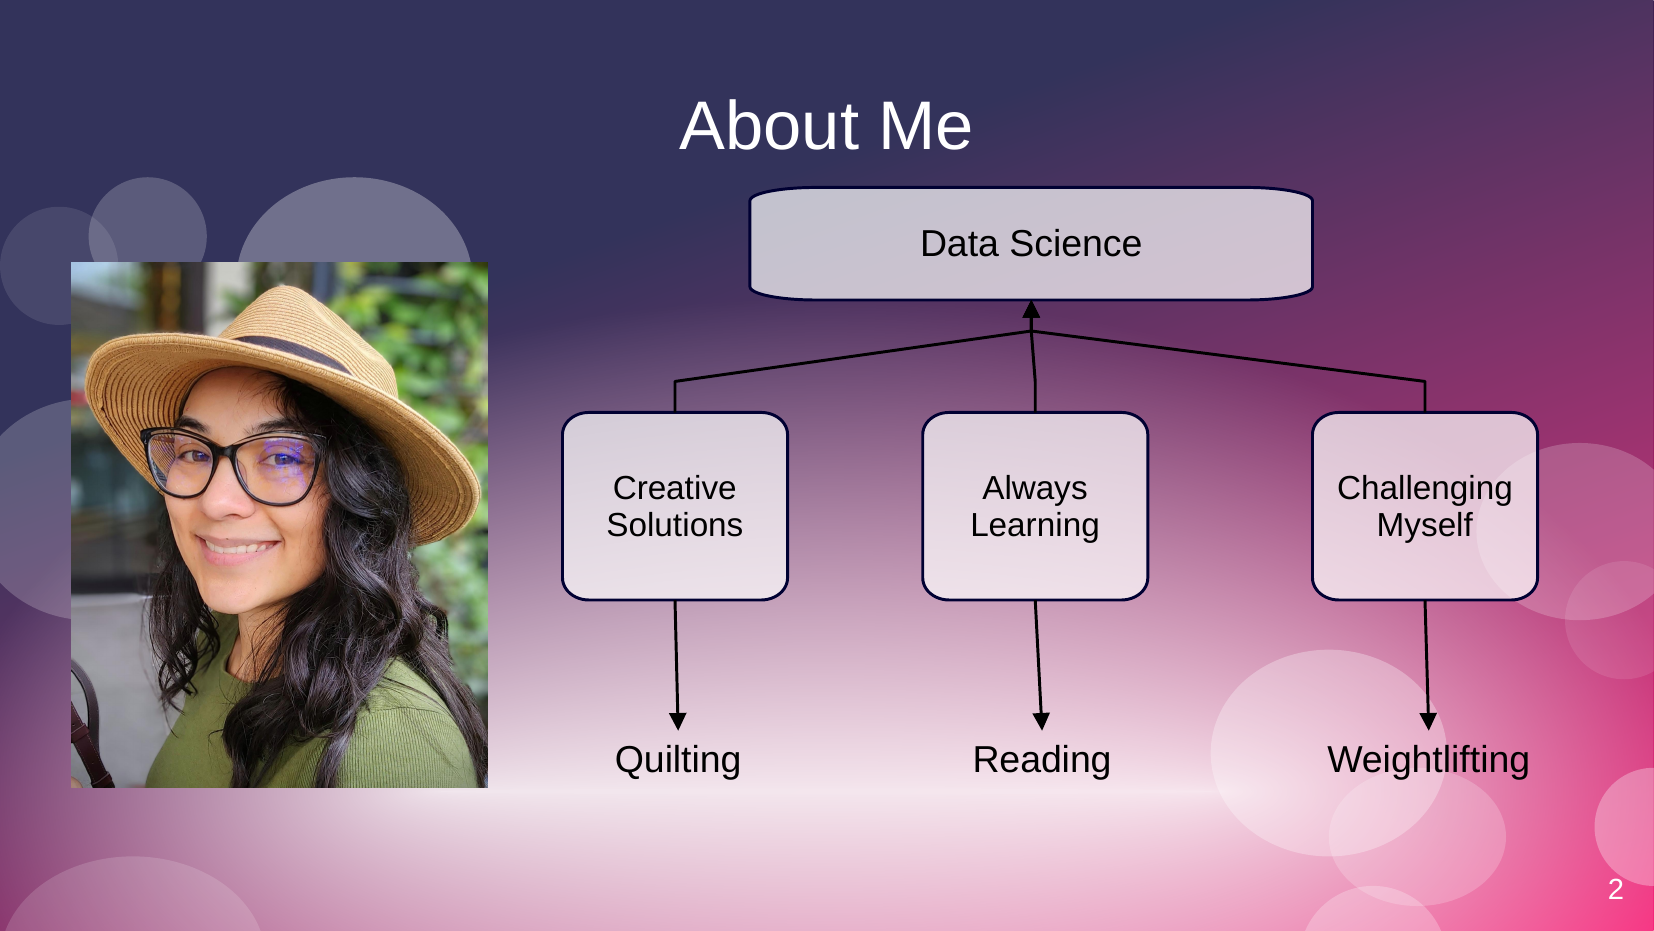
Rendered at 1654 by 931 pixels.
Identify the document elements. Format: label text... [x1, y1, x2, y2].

text_box Data Science [749, 187, 1313, 301]
text_box Reading [957, 730, 1127, 788]
text_box Quilting [600, 730, 757, 788]
text_box Weightlifting [1312, 730, 1546, 788]
text_box Always Learning [922, 412, 1148, 601]
title About Me [88, 44, 1565, 207]
text_box Creative Solutions [562, 412, 788, 601]
text_box Challenging Myself [1312, 412, 1538, 601]
picture [71, 262, 488, 788]
